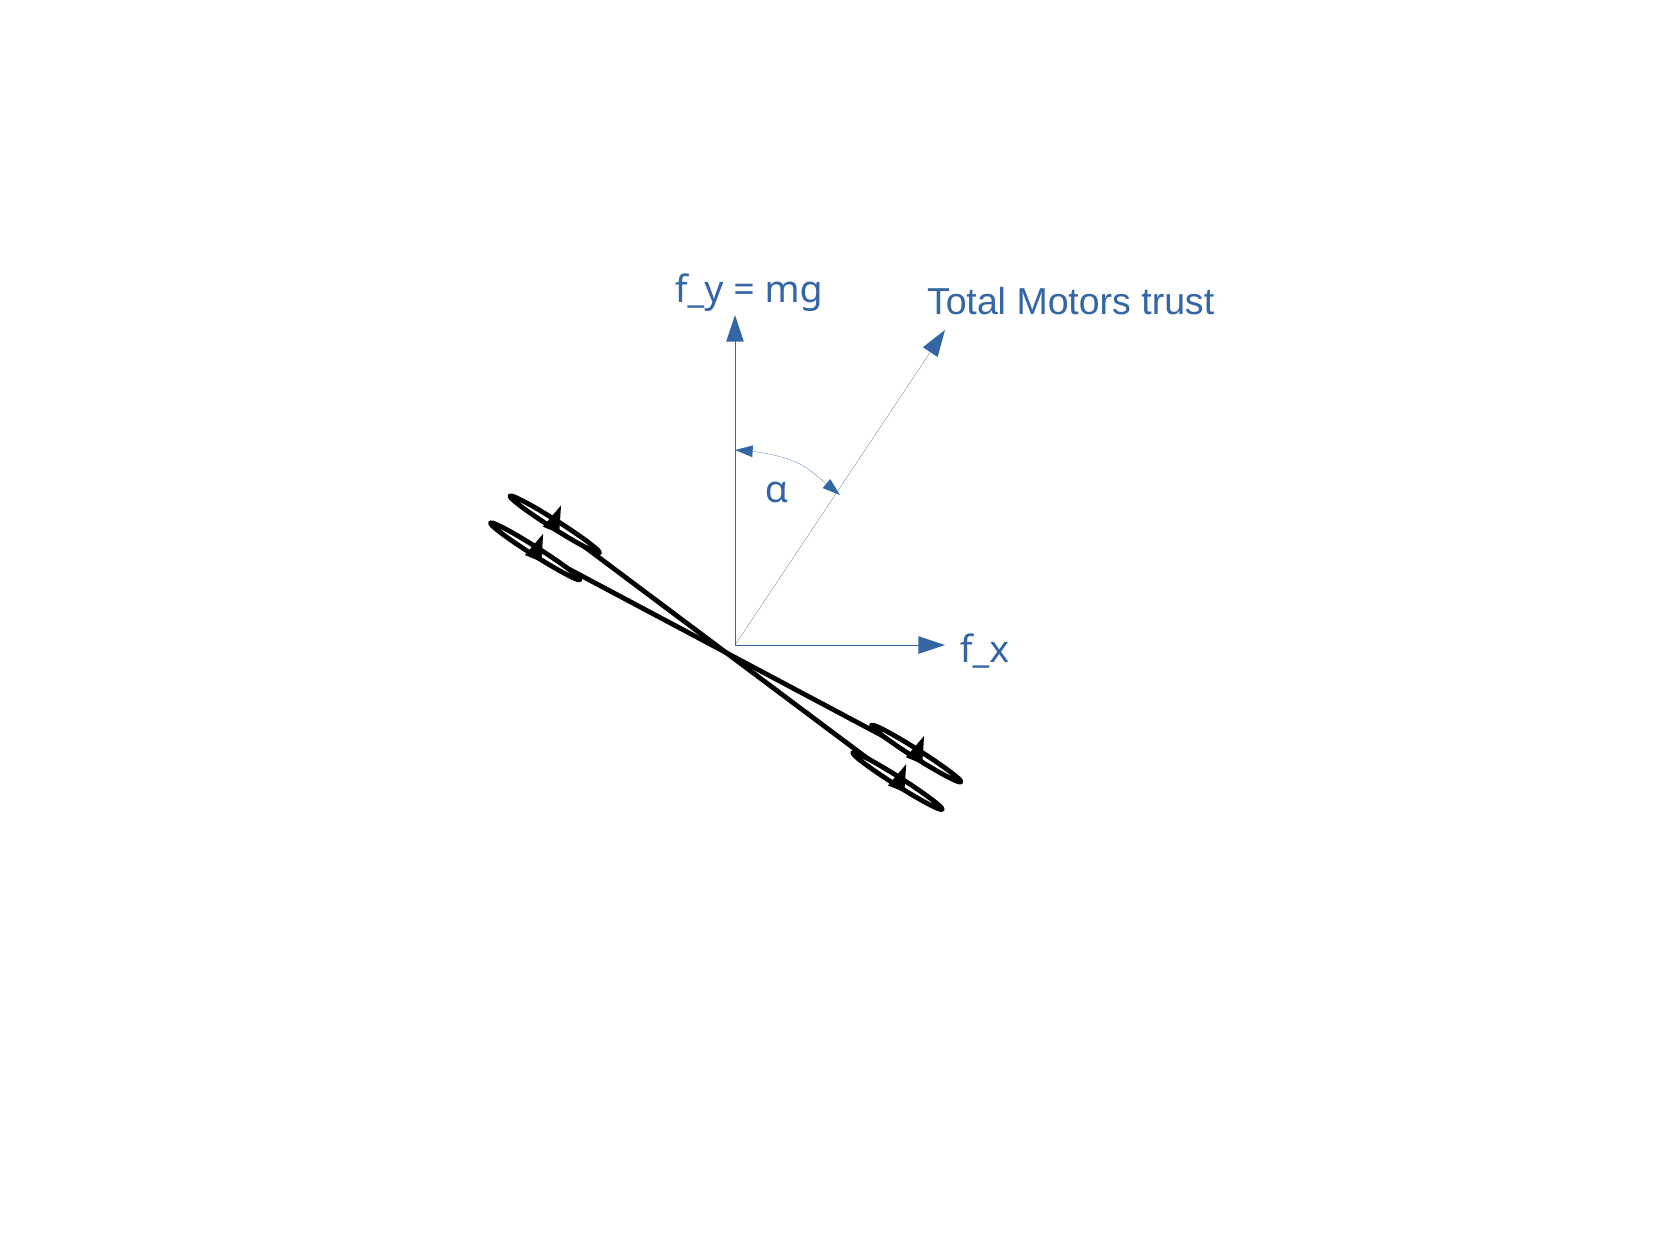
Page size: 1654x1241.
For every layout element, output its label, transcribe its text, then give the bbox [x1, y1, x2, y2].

text_box [923, 753, 961, 782]
text_box α [778, 455, 804, 465]
text_box f_x [945, 615, 1036, 676]
text_box [542, 551, 580, 580]
text_box [560, 522, 600, 553]
text_box [510, 496, 551, 523]
text_box f_y = mg [660, 255, 847, 306]
text_box [490, 522, 533, 551]
text_box [905, 781, 943, 810]
text_box [852, 752, 896, 782]
text_box α [750, 455, 804, 506]
text_box Total Motors trust [912, 273, 1230, 331]
text_box [871, 725, 914, 754]
